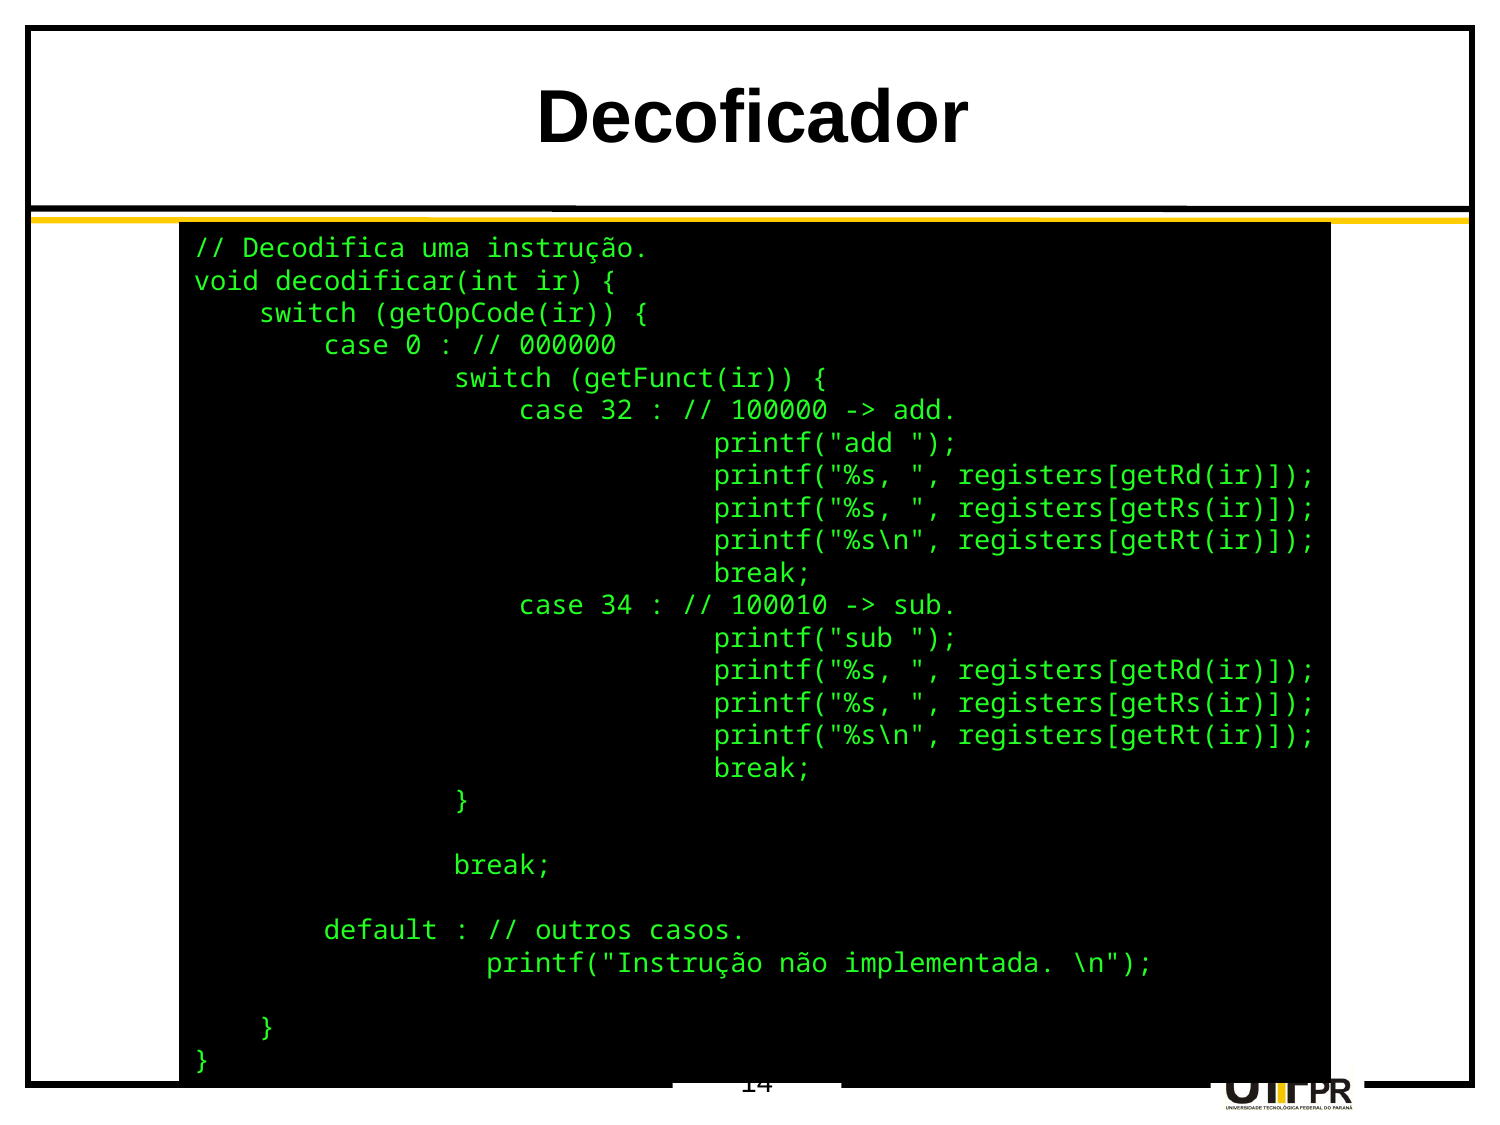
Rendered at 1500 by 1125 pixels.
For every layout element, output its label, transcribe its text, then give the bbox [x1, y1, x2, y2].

picture [1225, 1062, 1353, 1110]
text_box // Decodifica uma instrução. void decodificar(int ir) { switch (getOpCode(ir)) { case 0 : // 000000 switch (getFunct(ir)) { case 32 : // 100000 -> add. printf("add "); printf("%s, ", registers[getRd(ir)]); printf("%s, ", registers[getRs(ir)]); printf("%s\n", registers[getRt(ir)]); break; case 34 : // 100010 -> sub. printf("sub "); printf("%s, ", registers[getRd(ir)]); printf("%s, ", registers[getRs(ir)]); printf("%s\n", registers[getRt(ir)]); break; } break; default : // outros casos. printf("Instrução não implementada. \n"); } } [179, 222, 1331, 1083]
title Decoficador [29, 29, 1477, 207]
